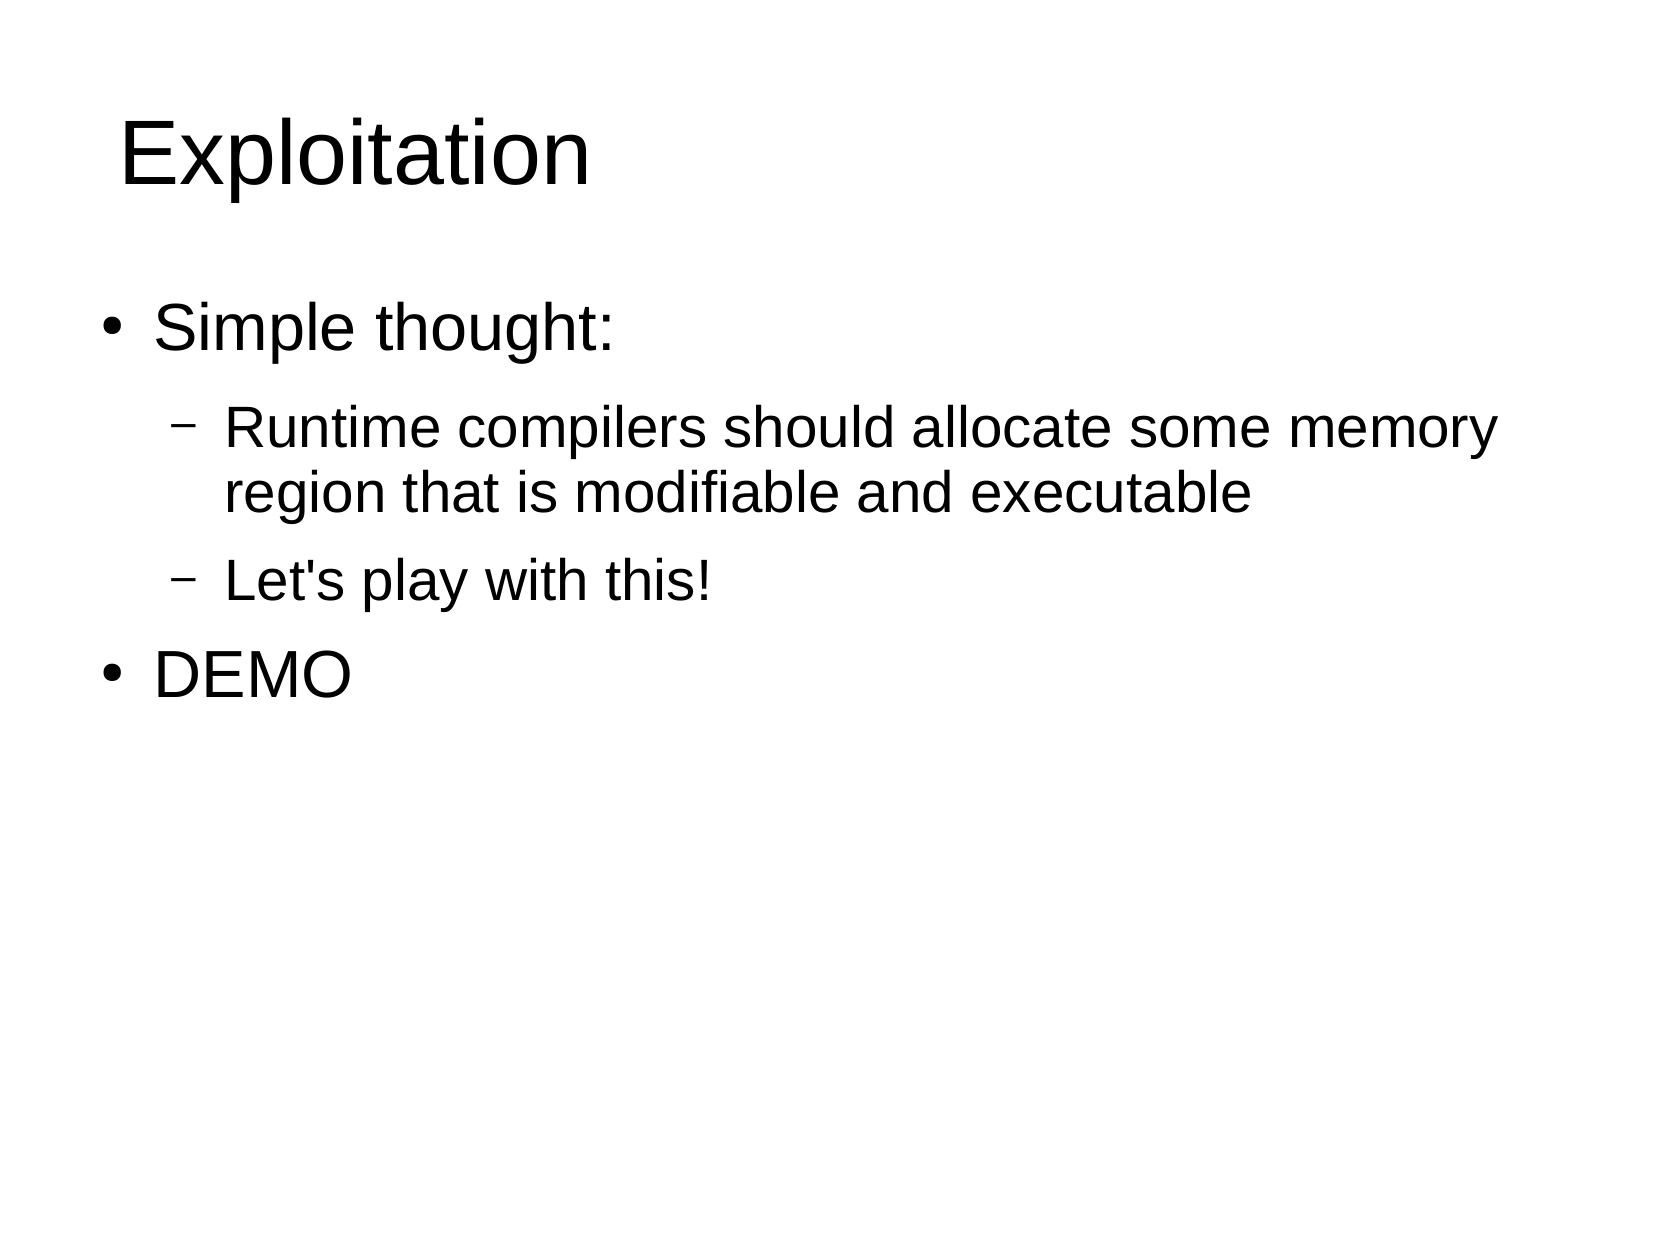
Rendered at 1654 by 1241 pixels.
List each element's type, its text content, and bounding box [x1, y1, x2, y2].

title Exploitation [82, 49, 1571, 257]
list Simple thought: Runtime compilers should allocate some memory region that is modifiable and executable Let's play with this! DEMO [82, 290, 1571, 1010]
